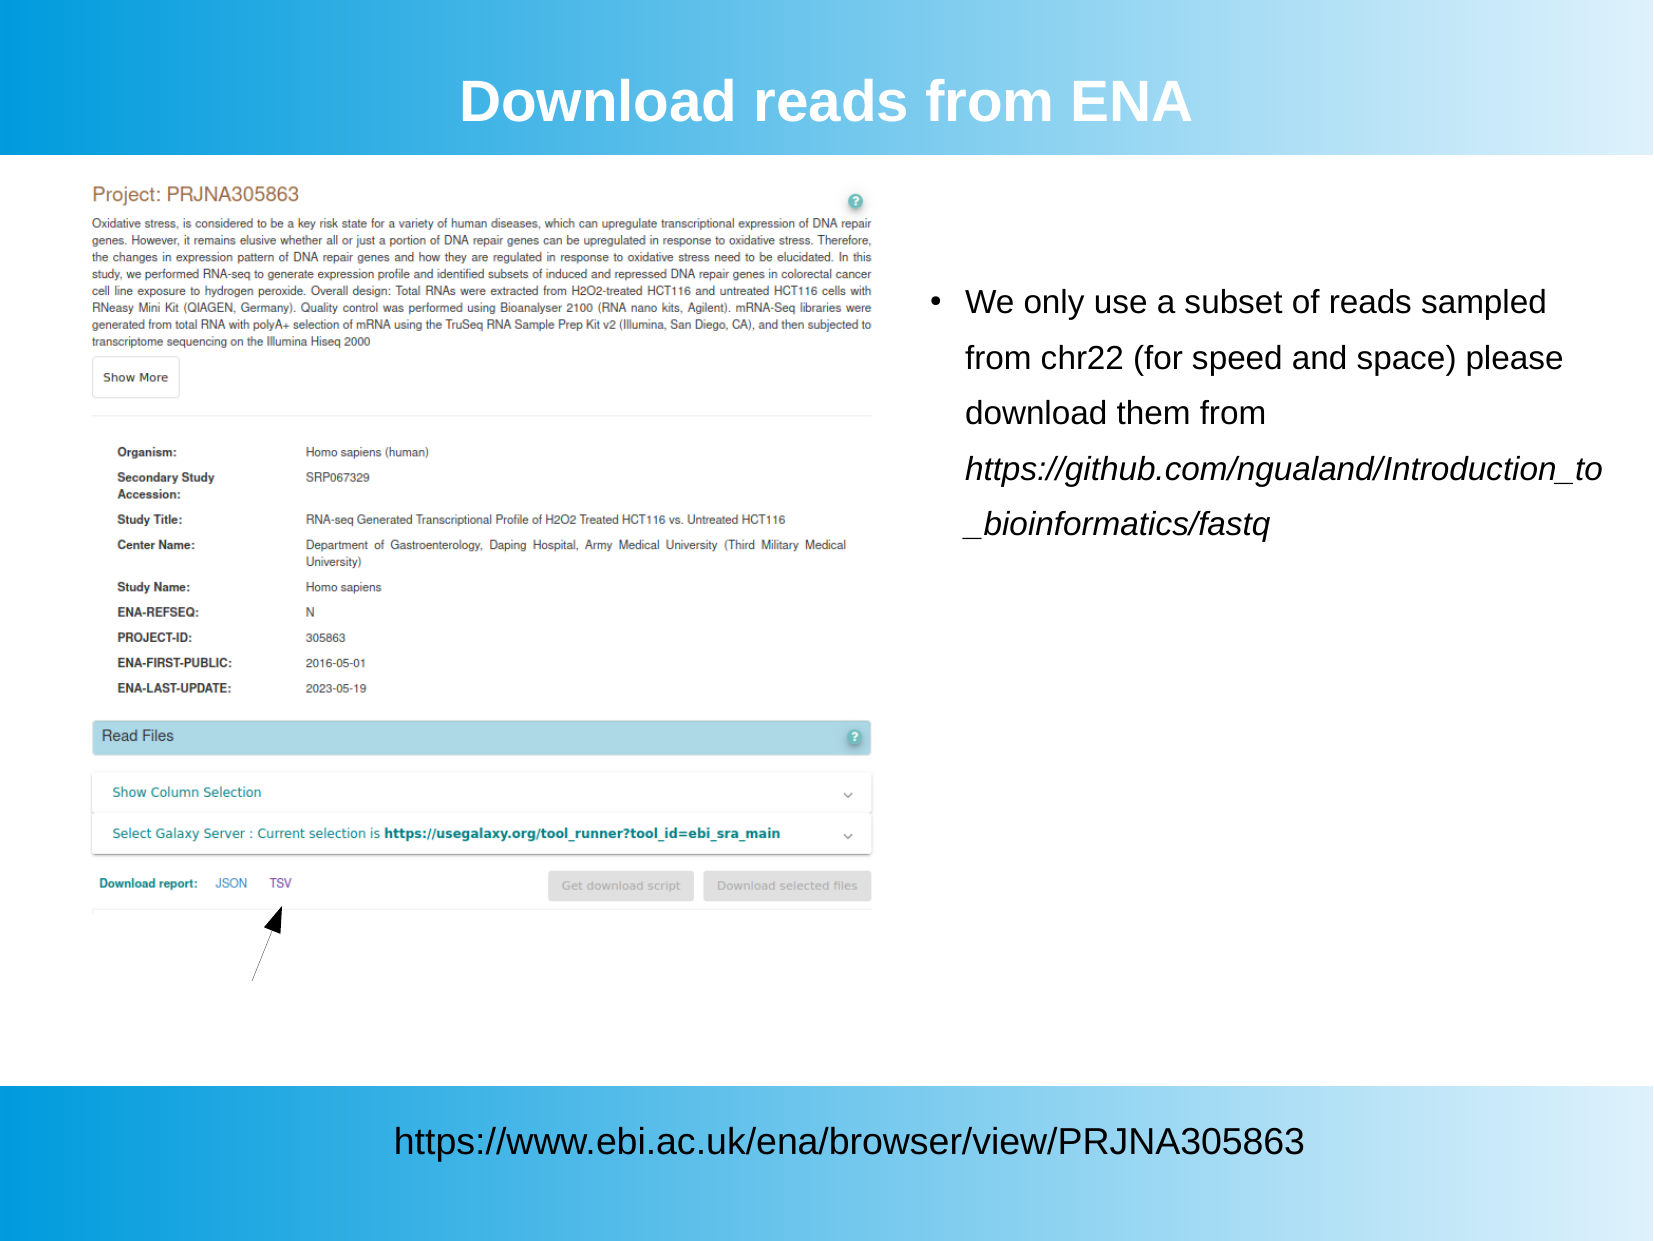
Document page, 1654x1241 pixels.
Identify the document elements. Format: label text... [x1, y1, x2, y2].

text_box We only use a subset of reads sampled from chr22 (for speed and space) please download them from https://github.com/ngualand/Introduction_to_bioinformatics/fastq [915, 257, 1621, 551]
title Download reads from ENA [82, 49, 1571, 155]
picture [90, 177, 883, 914]
text_box https://www.ebi.ac.uk/ena/browser/view/PRJNA305863 [379, 1113, 1321, 1171]
